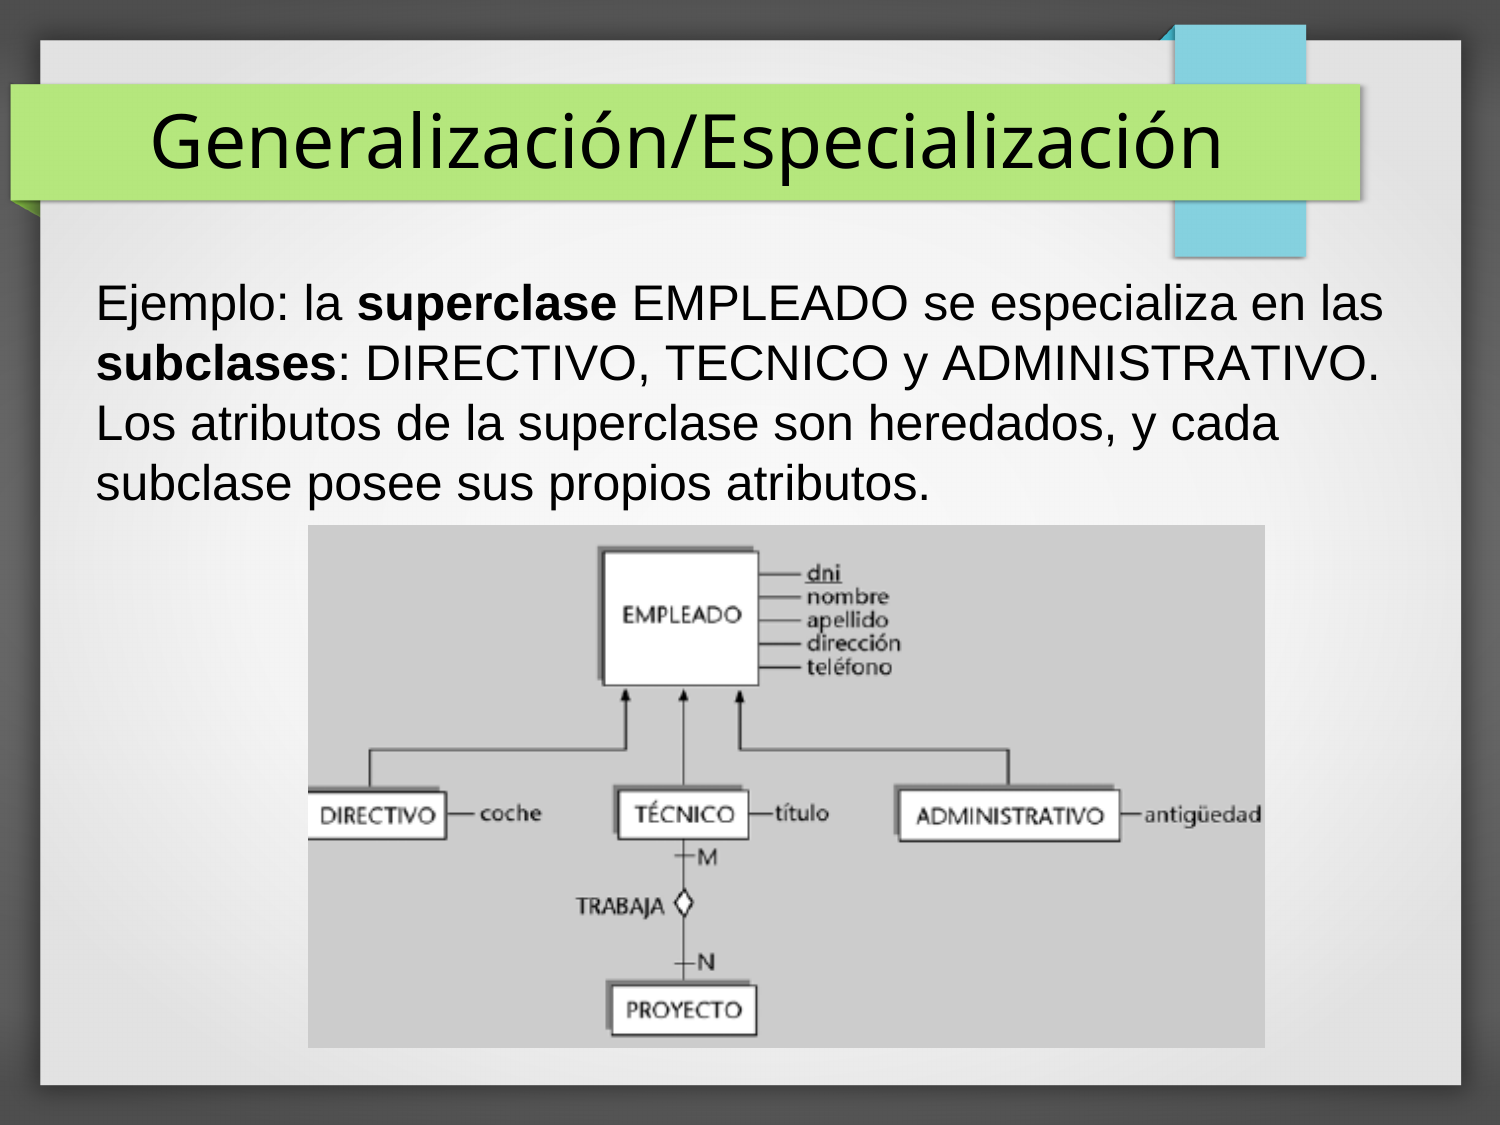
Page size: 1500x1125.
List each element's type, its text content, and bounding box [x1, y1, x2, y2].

text_box Generalización/Especialización [74, 28, 1300, 249]
text_box Ejemplo: la superclase EMPLEADO se especializa en las subclases: DIRECTIVO, TECNICO y ADMINISTRATIVO. Los atributos de la superclase son heredados, y cada subclase posee sus propios atributos. [75, 262, 1453, 1005]
picture [0, 0, 1500, 1125]
